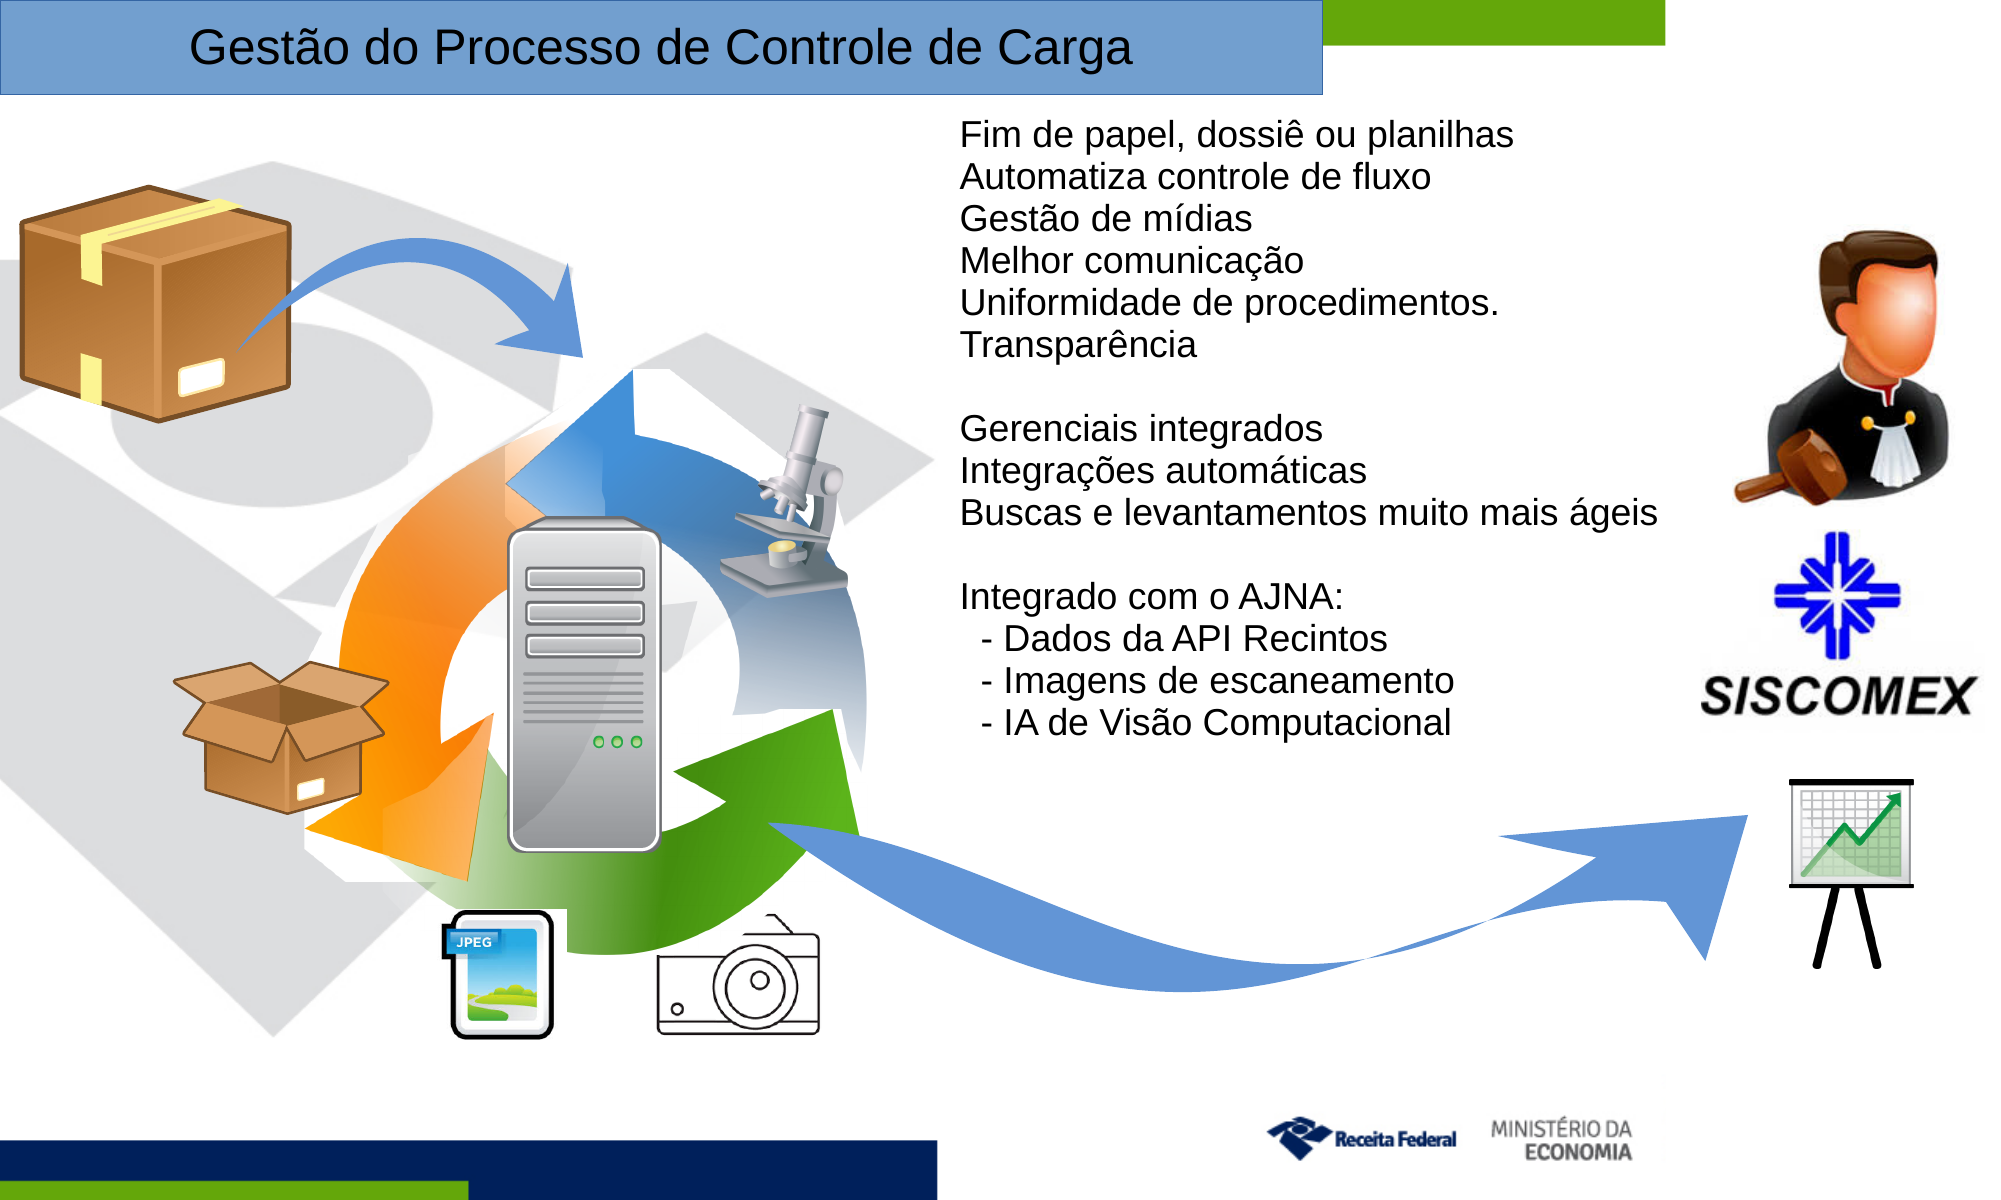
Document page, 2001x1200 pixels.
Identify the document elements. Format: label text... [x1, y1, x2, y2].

picture [1093, 919, 1489, 964]
text_box Gestão do Processo de Controle de Carga [0, 0, 1323, 95]
picture [0, 0, 1666, 1200]
picture [1789, 779, 1914, 969]
picture [1749, 529, 1985, 733]
text_box [767, 814, 1749, 993]
text_box Fim de papel, dossiê ou planilhas Automatiza controle de fluxo Gestão de mídias Melhor comunicação Uniformidade de procedimentos. Transparência Gerenciais integrados Integrações automáticas Buscas e levantamentos muito mais ágeis Integrado com o AJNA: - Dados da API Recintos - Imagens de escaneamento - IA de Visão Computacional [944, 106, 1749, 919]
picture [1712, 224, 1997, 508]
